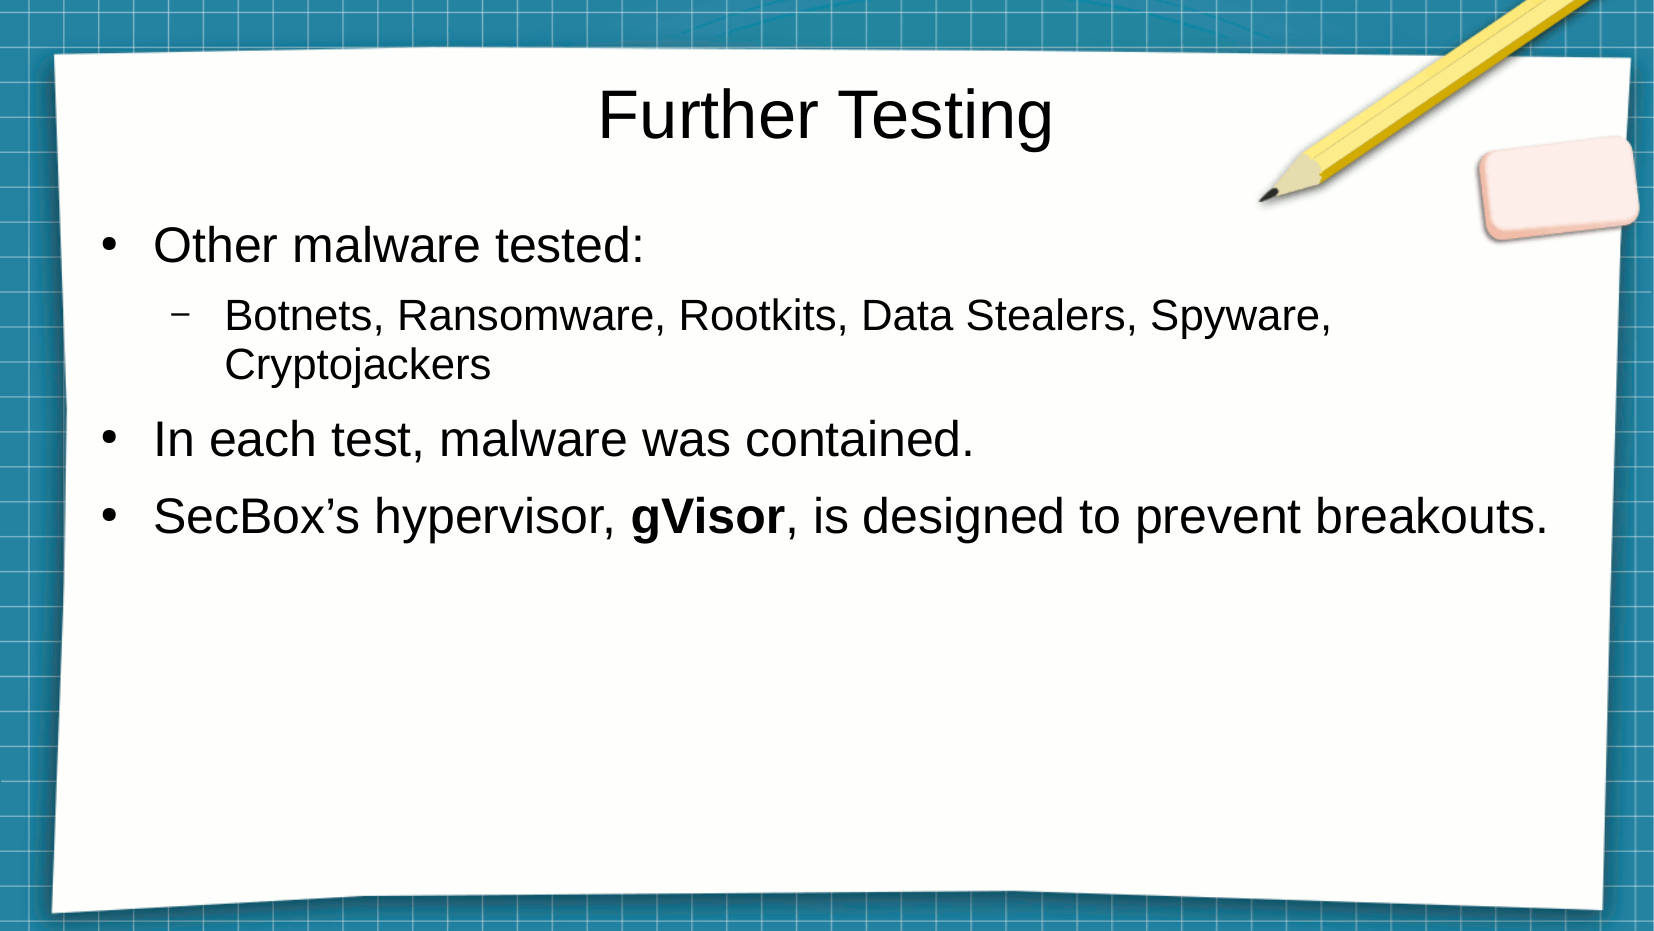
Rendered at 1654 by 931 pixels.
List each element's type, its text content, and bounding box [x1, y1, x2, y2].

list Other malware tested: Botnets, Ransomware, Rootkits, Data Stealers, Spyware, Cryptojackers In each test, malware was contained. SecBox’s hypervisor, gVisor, is designed to prevent breakouts. [82, 217, 1571, 863]
title Further Testing [82, 37, 1571, 193]
picture [0, 0, 1654, 931]
